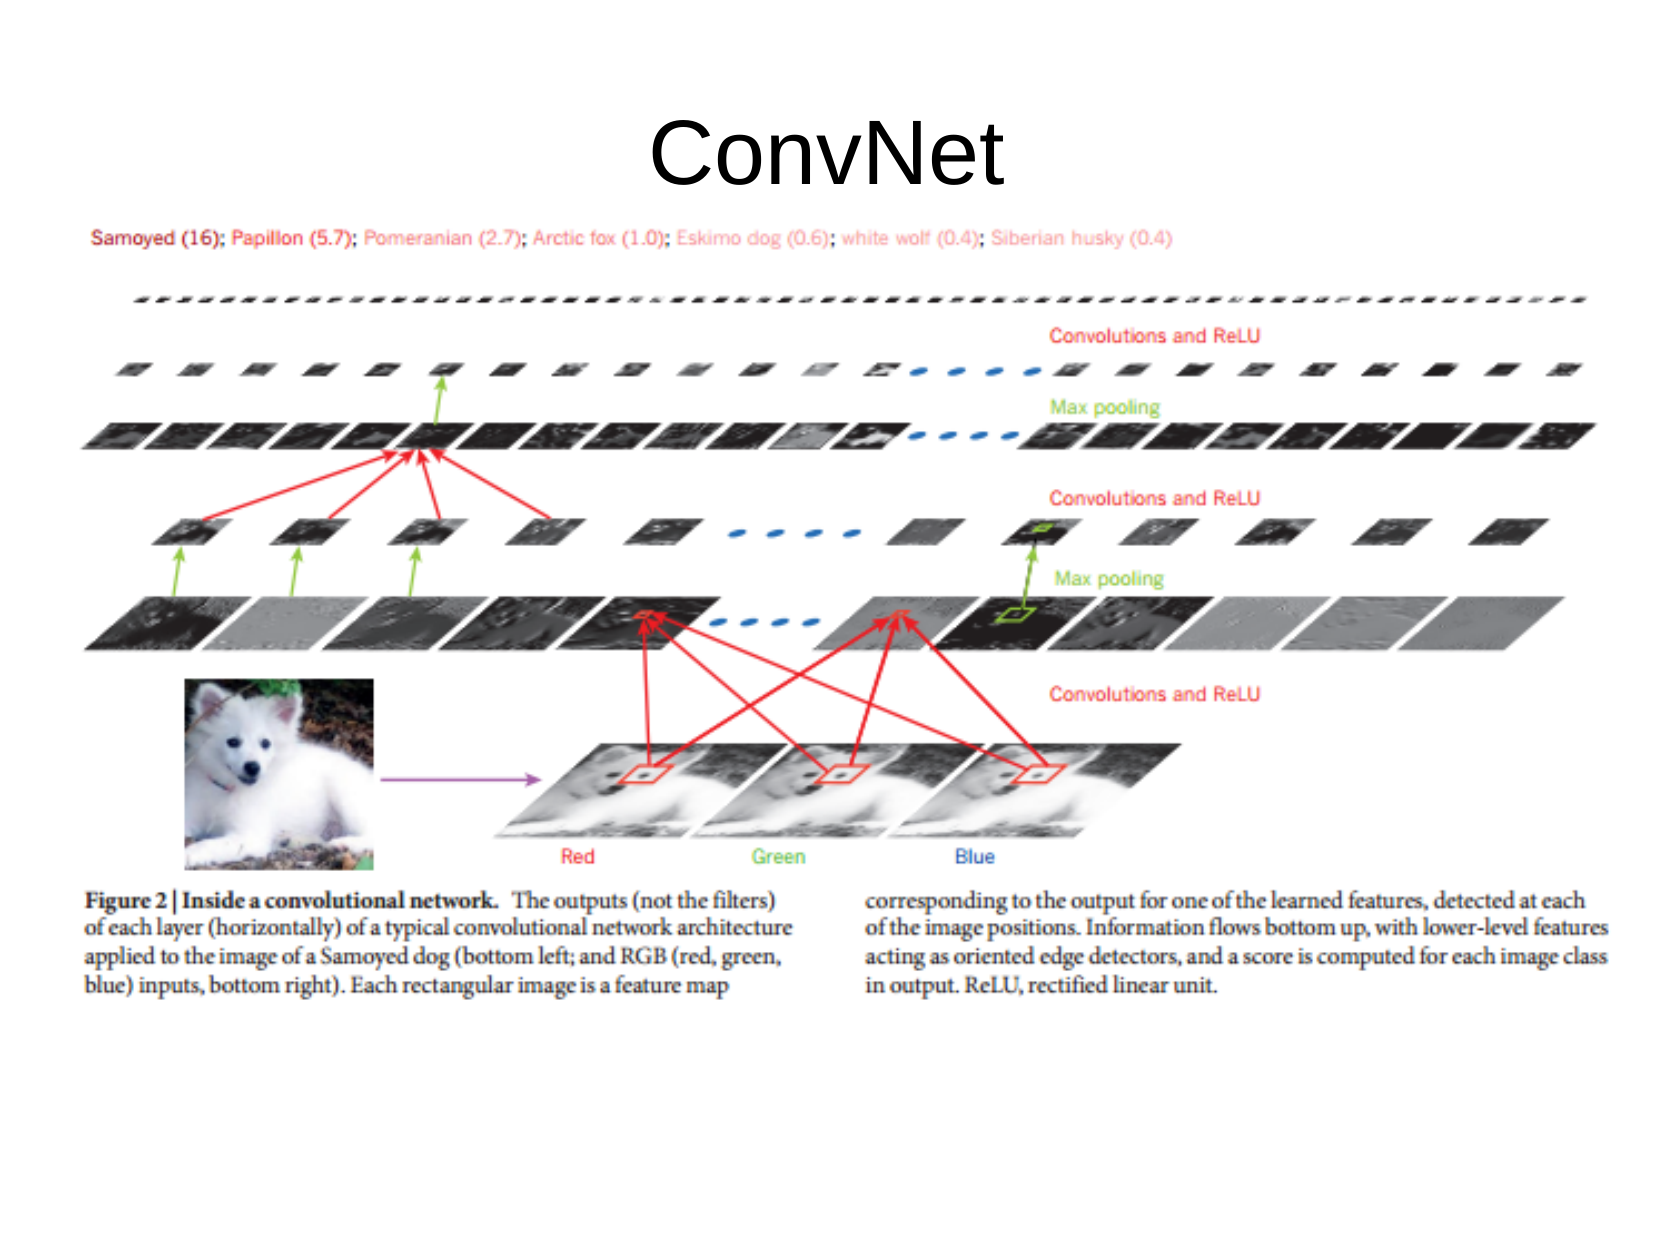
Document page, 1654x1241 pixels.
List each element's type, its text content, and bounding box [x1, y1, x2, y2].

title ConvNet [82, 49, 1571, 212]
picture [45, 212, 1640, 1021]
